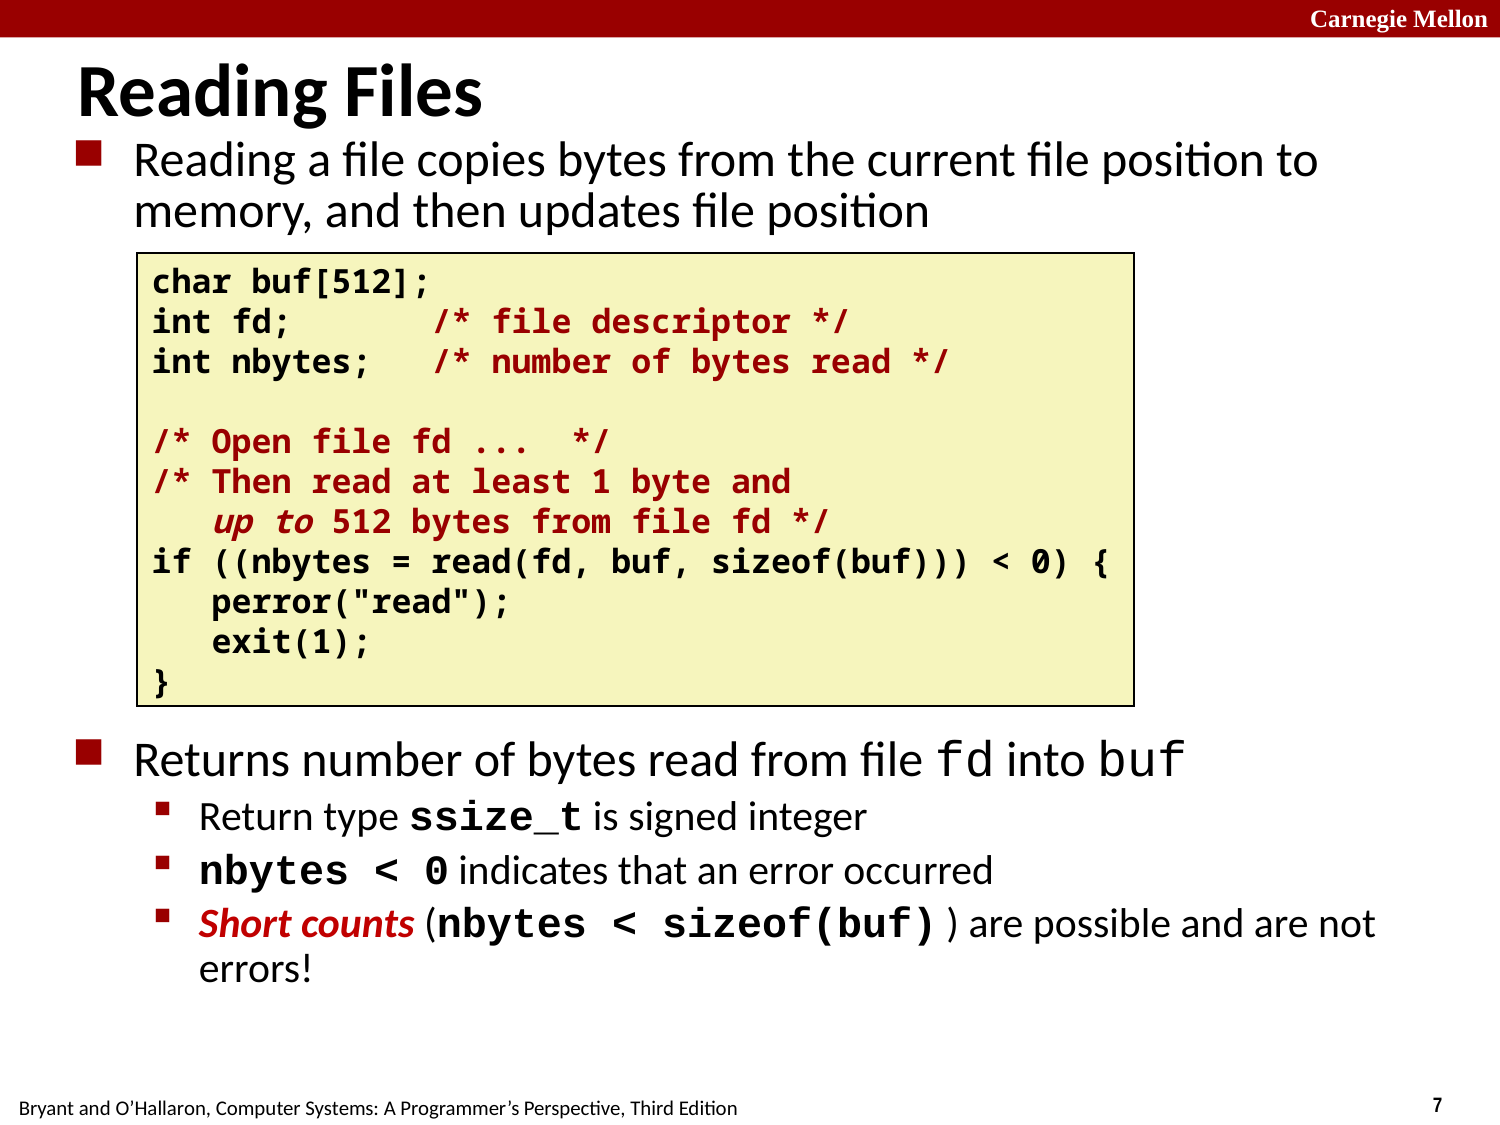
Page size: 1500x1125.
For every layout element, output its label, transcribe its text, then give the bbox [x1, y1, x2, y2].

text_box Reading Files [62, 39, 1128, 128]
text_box Reading a file copies bytes from the current file position to memory, and then updates file position Returns number of bytes read from file fd into buf Return type ssize_t is signed integer nbytes < 0 indicates that an error occurred Short counts (nbytes < sizeof(buf) ) are possible and are not errors! [62, 128, 1425, 992]
text_box char buf[512]; int fd; /* file descriptor */ int nbytes; /* number of bytes read */ /* Open file fd ... */ /* Then read at least 1 byte and up to 512 bytes from file fd */ if ((nbytes = read(fd, buf, sizeof(buf))) < 0) { perror("read"); exit(1); } [136, 253, 1134, 707]
